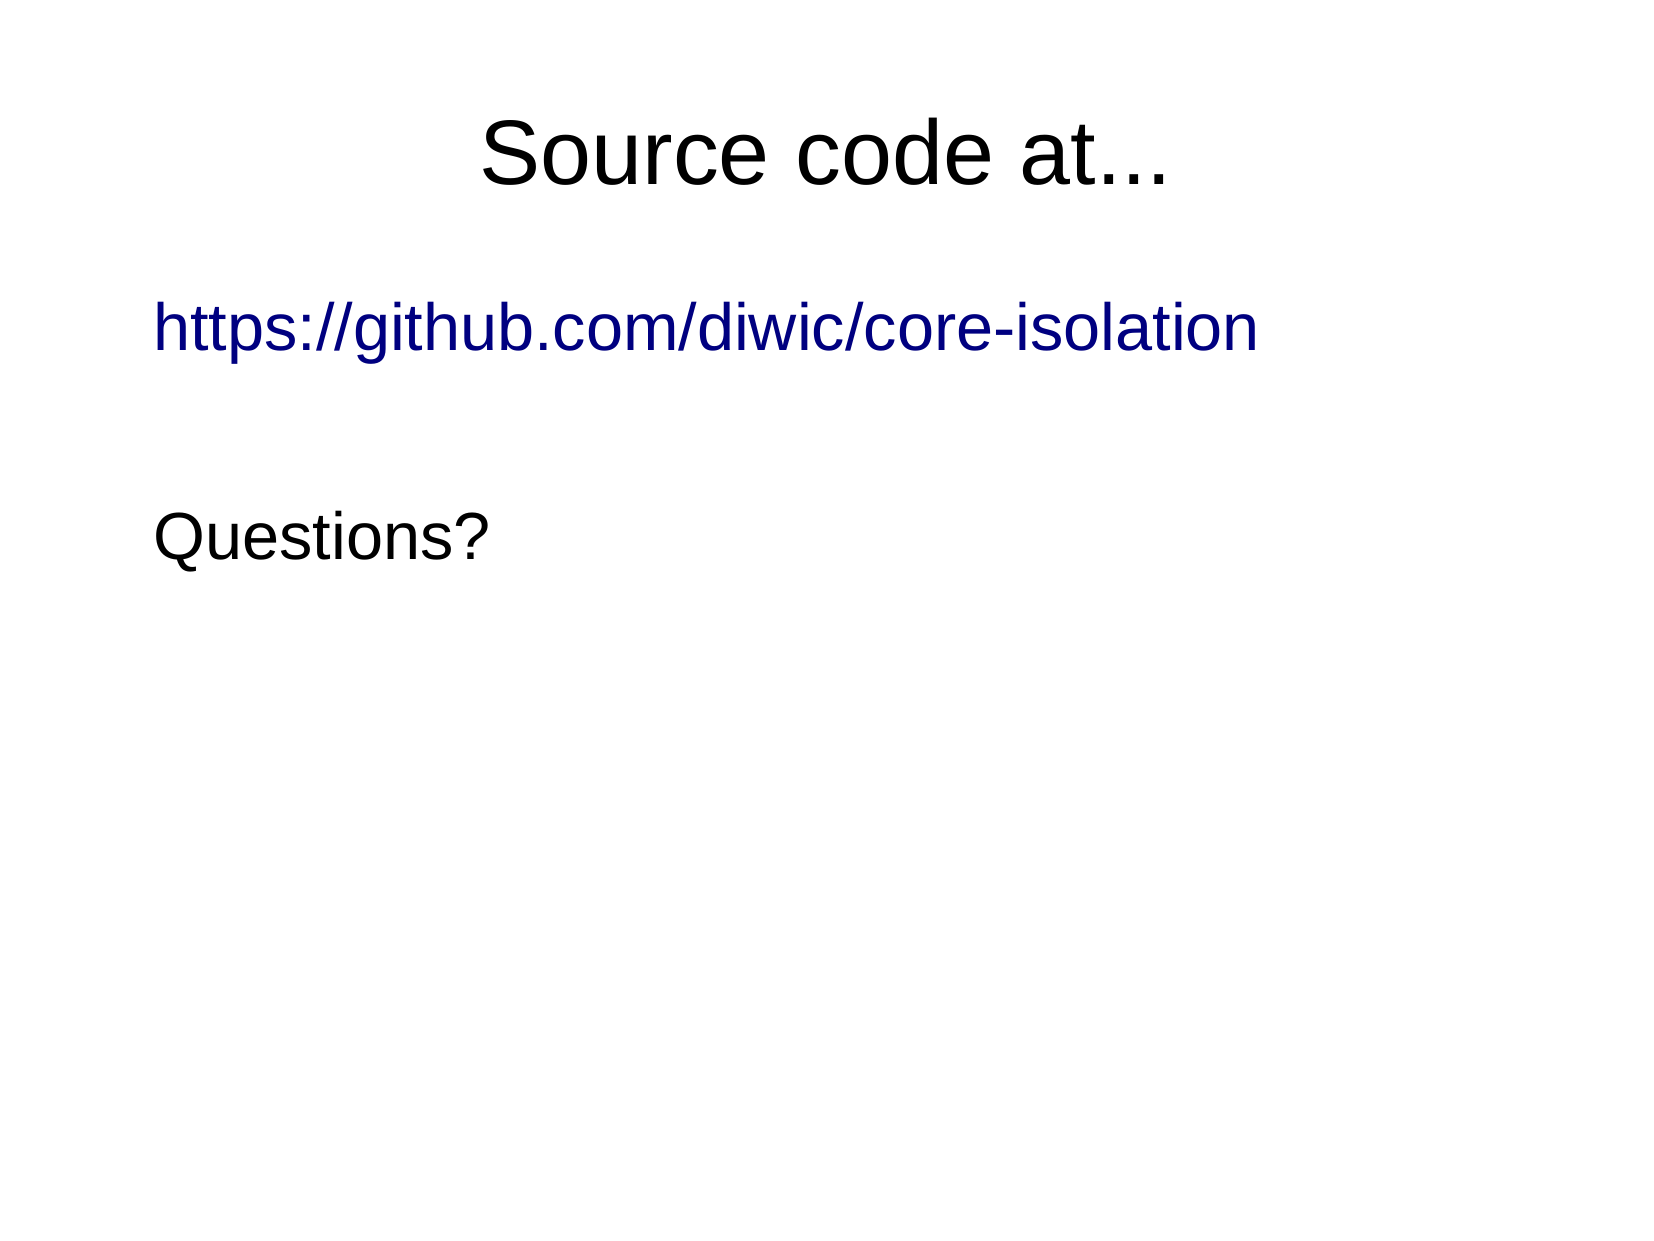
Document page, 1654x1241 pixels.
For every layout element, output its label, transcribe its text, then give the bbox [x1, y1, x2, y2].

title Source code at... [82, 49, 1571, 257]
list https://github.com/diwic/core-isolation Questions? [82, 290, 1571, 1010]
